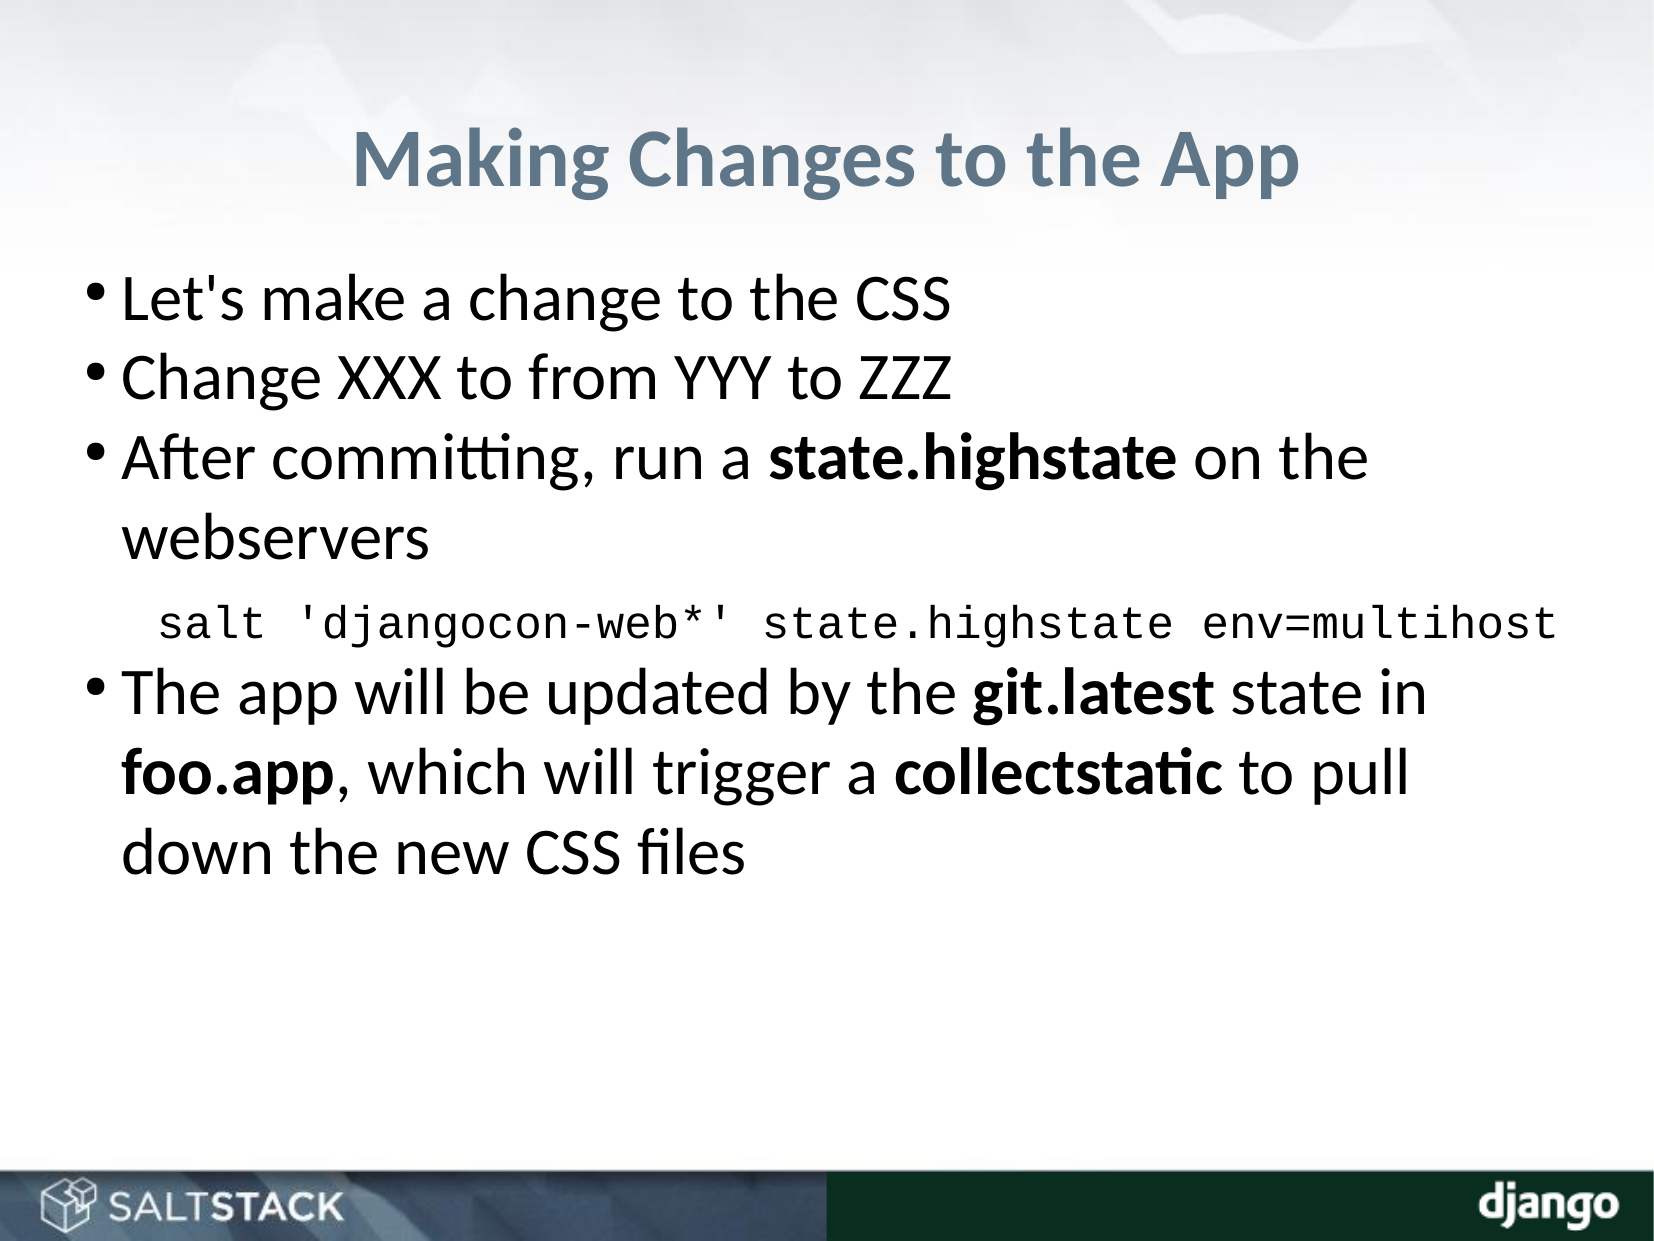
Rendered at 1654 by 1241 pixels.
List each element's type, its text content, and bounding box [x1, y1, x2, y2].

text_box Making Changes to the App [82, 49, 1571, 245]
picture [0, 0, 1654, 1241]
text_box Let's make a change to the CSS Change XXX to from YYY to ZZZ After committing, run a state.highstate on the webservers salt 'djangocon-web*' state.highstate env=multihost The app will be updated by the git.latest state in foo.app, which will trigger a collectstatic to pull down the new CSS files [69, 245, 1585, 1141]
